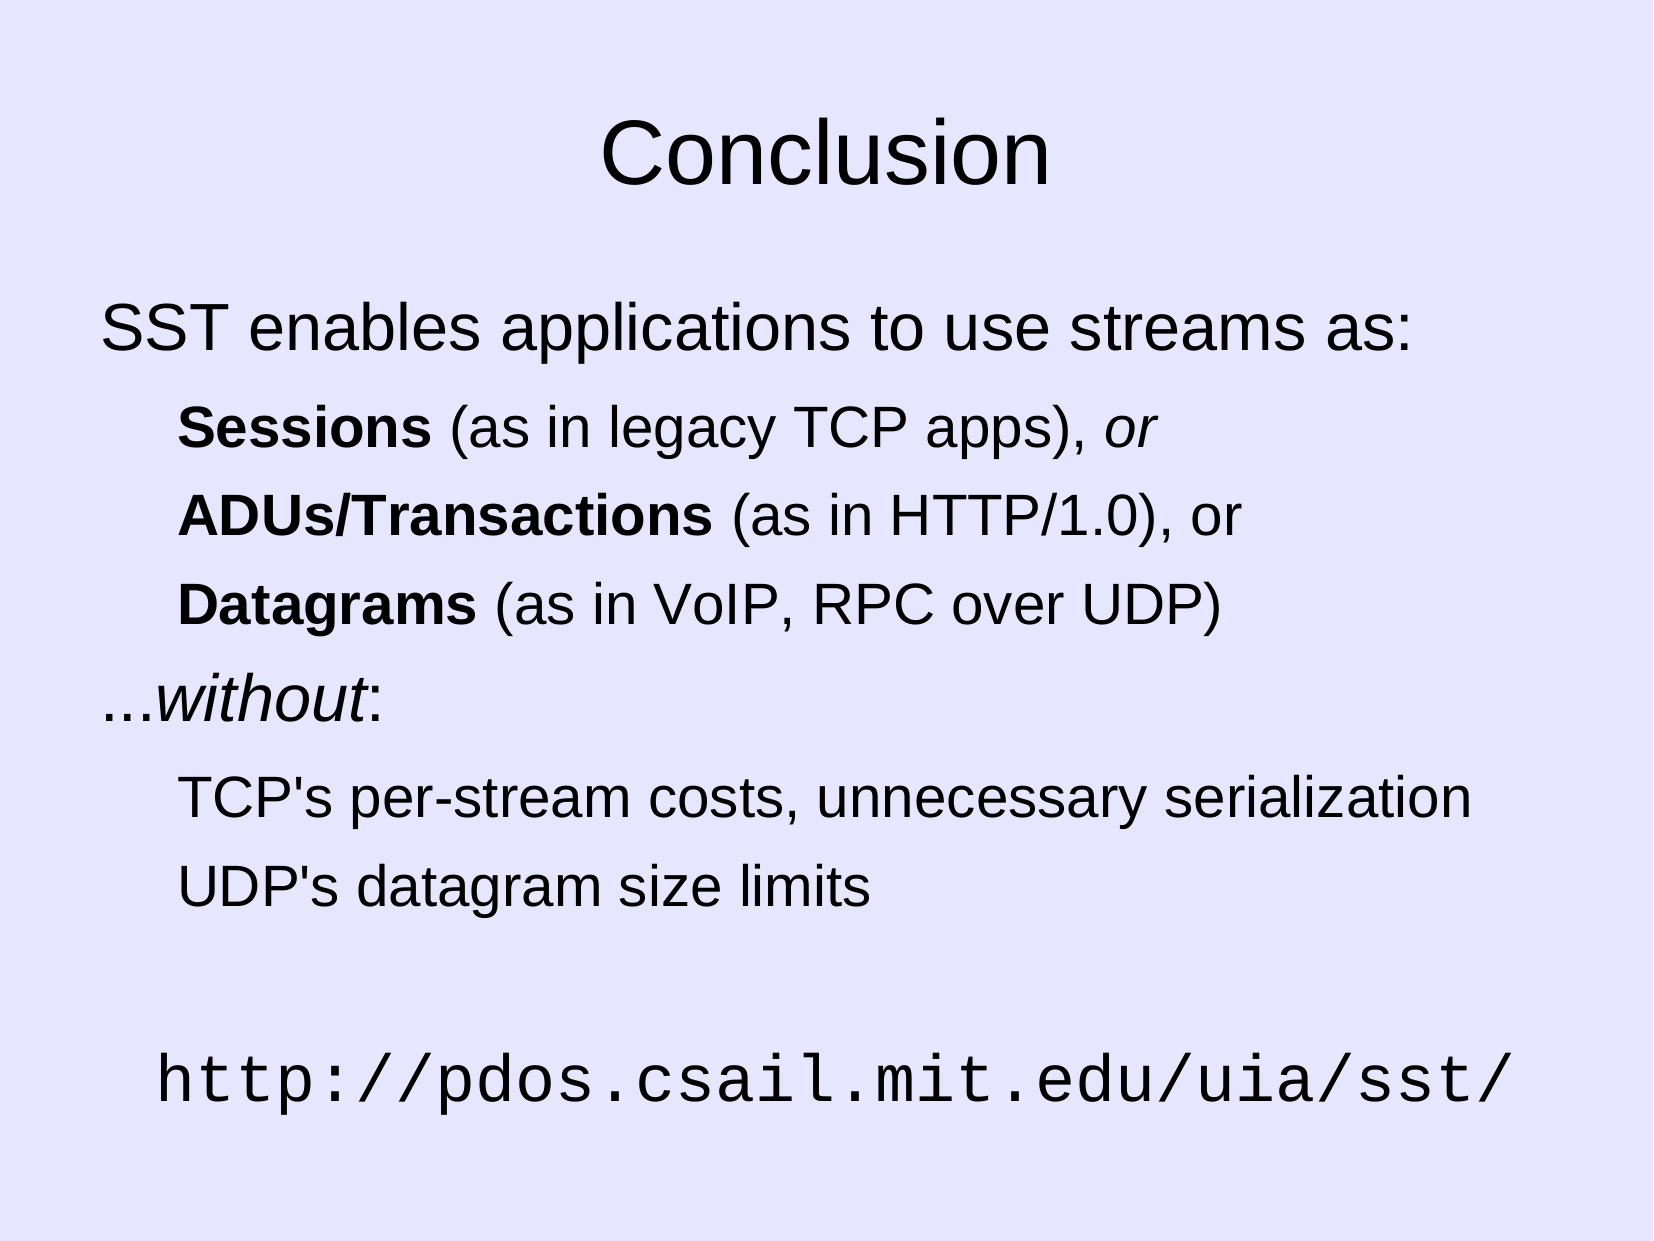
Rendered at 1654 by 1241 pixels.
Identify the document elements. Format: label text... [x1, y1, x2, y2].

list SST enables applications to use streams as: Sessions (as in legacy TCP apps), or ADUs/Transactions (as in HTTP/1.0), or Datagrams (as in VoIP, RPC over UDP) ...without: TCP's per-stream costs, unnecessary serialization UDP's datagram size limits http://pdos.csail.mit.edu/uia/sst/ [82, 290, 1571, 1111]
title Conclusion [82, 56, 1571, 250]
